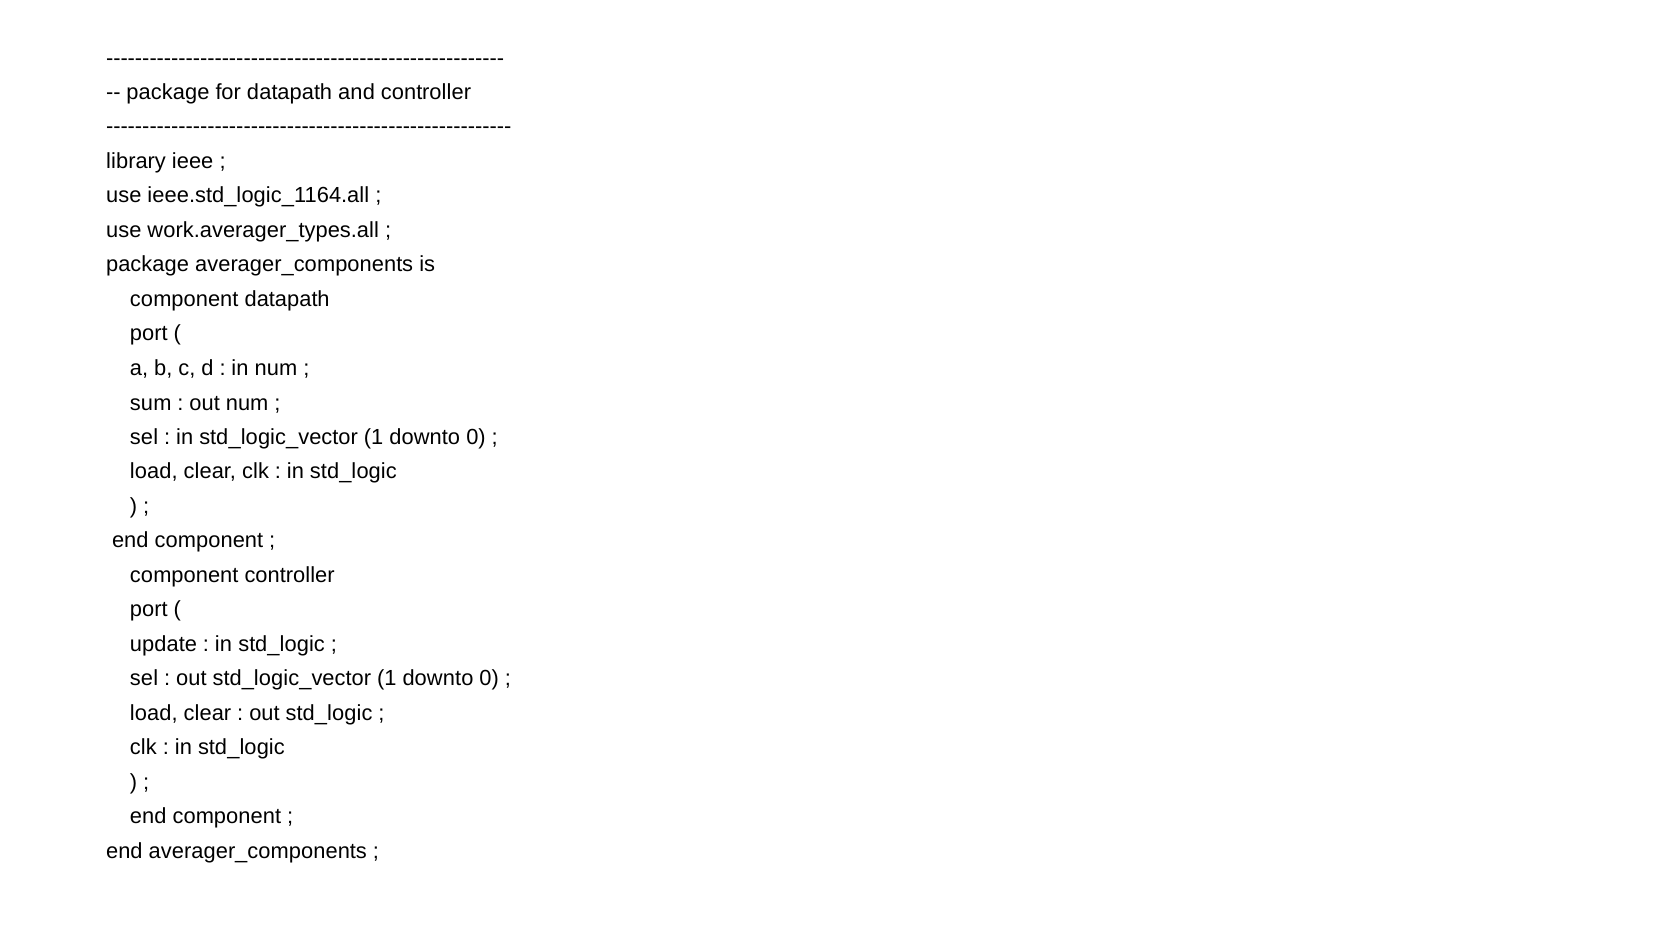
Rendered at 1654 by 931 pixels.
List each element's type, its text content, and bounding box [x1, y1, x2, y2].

list ------------------------------------------------------- -- package for datapath and controller -------------------------------------------------------- library ieee ; use ieee.std_logic_1164.all ; use work.averager_types.all ; package averager_components is component datapath port ( a, b, c, d : in num ; sum : out num ; sel : in std_logic_vector (1 downto 0) ; load, clear, clk : in std_logic ) ; end component ; component controller port ( update : in std_logic ; sel : out std_logic_vector (1 downto 0) ; load, clear : out std_logic ; clk : in std_logic ) ; end component ; end averager_components ; [82, 45, 1571, 871]
